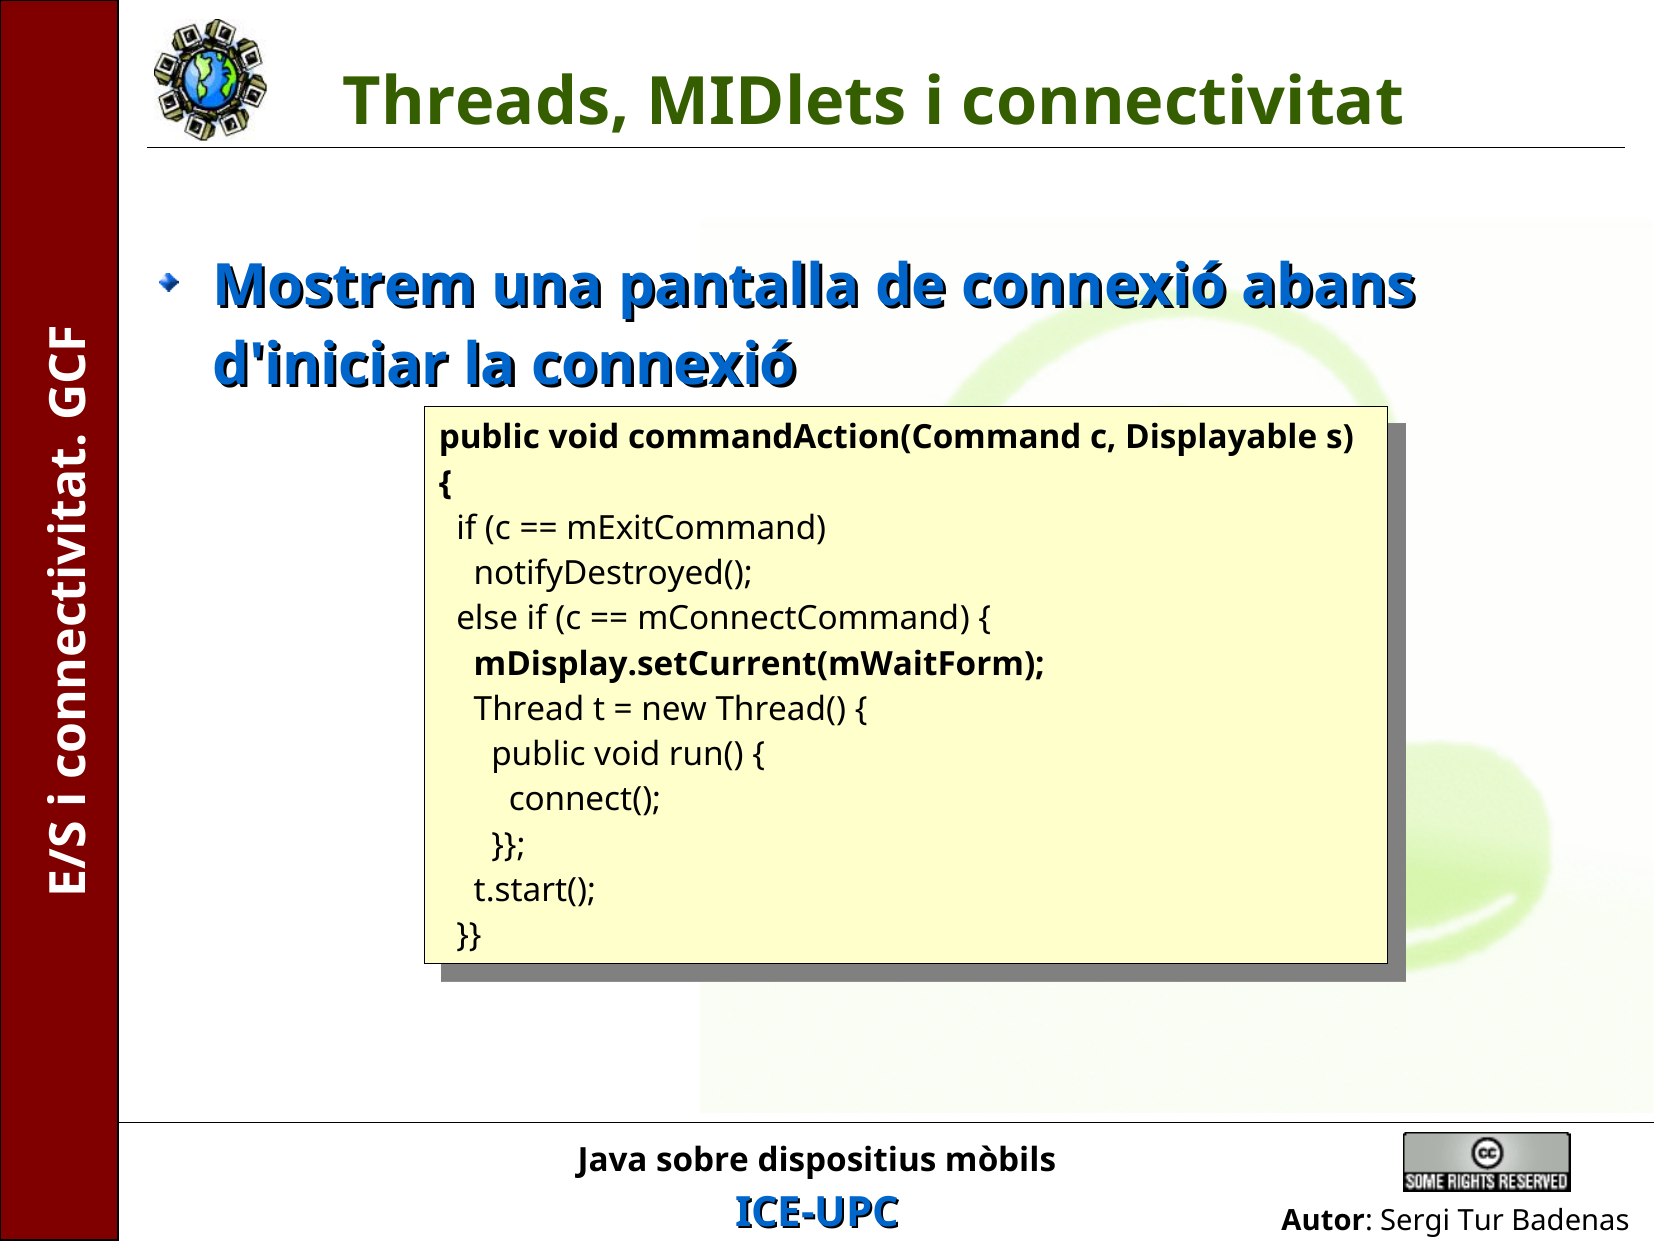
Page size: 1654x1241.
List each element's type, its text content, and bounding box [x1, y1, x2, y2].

list Mostrem una pantalla de connexió abans d'iniciar la connexió [141, 242, 1630, 1078]
picture [154, 19, 268, 56]
text_box public void commandAction(Command c, Displayable s) { if (c == mExitCommand) notifyDestroyed(); else if (c == mConnectCommand) { mDisplay.setCurrent(mWaitForm); Thread t = new Thread() { public void run() { connect(); }}; t.start(); }} [424, 406, 1388, 861]
picture [1403, 1132, 1571, 1192]
picture [700, 217, 1654, 1113]
title Threads, MIDlets i connectivitat [129, 56, 1619, 141]
